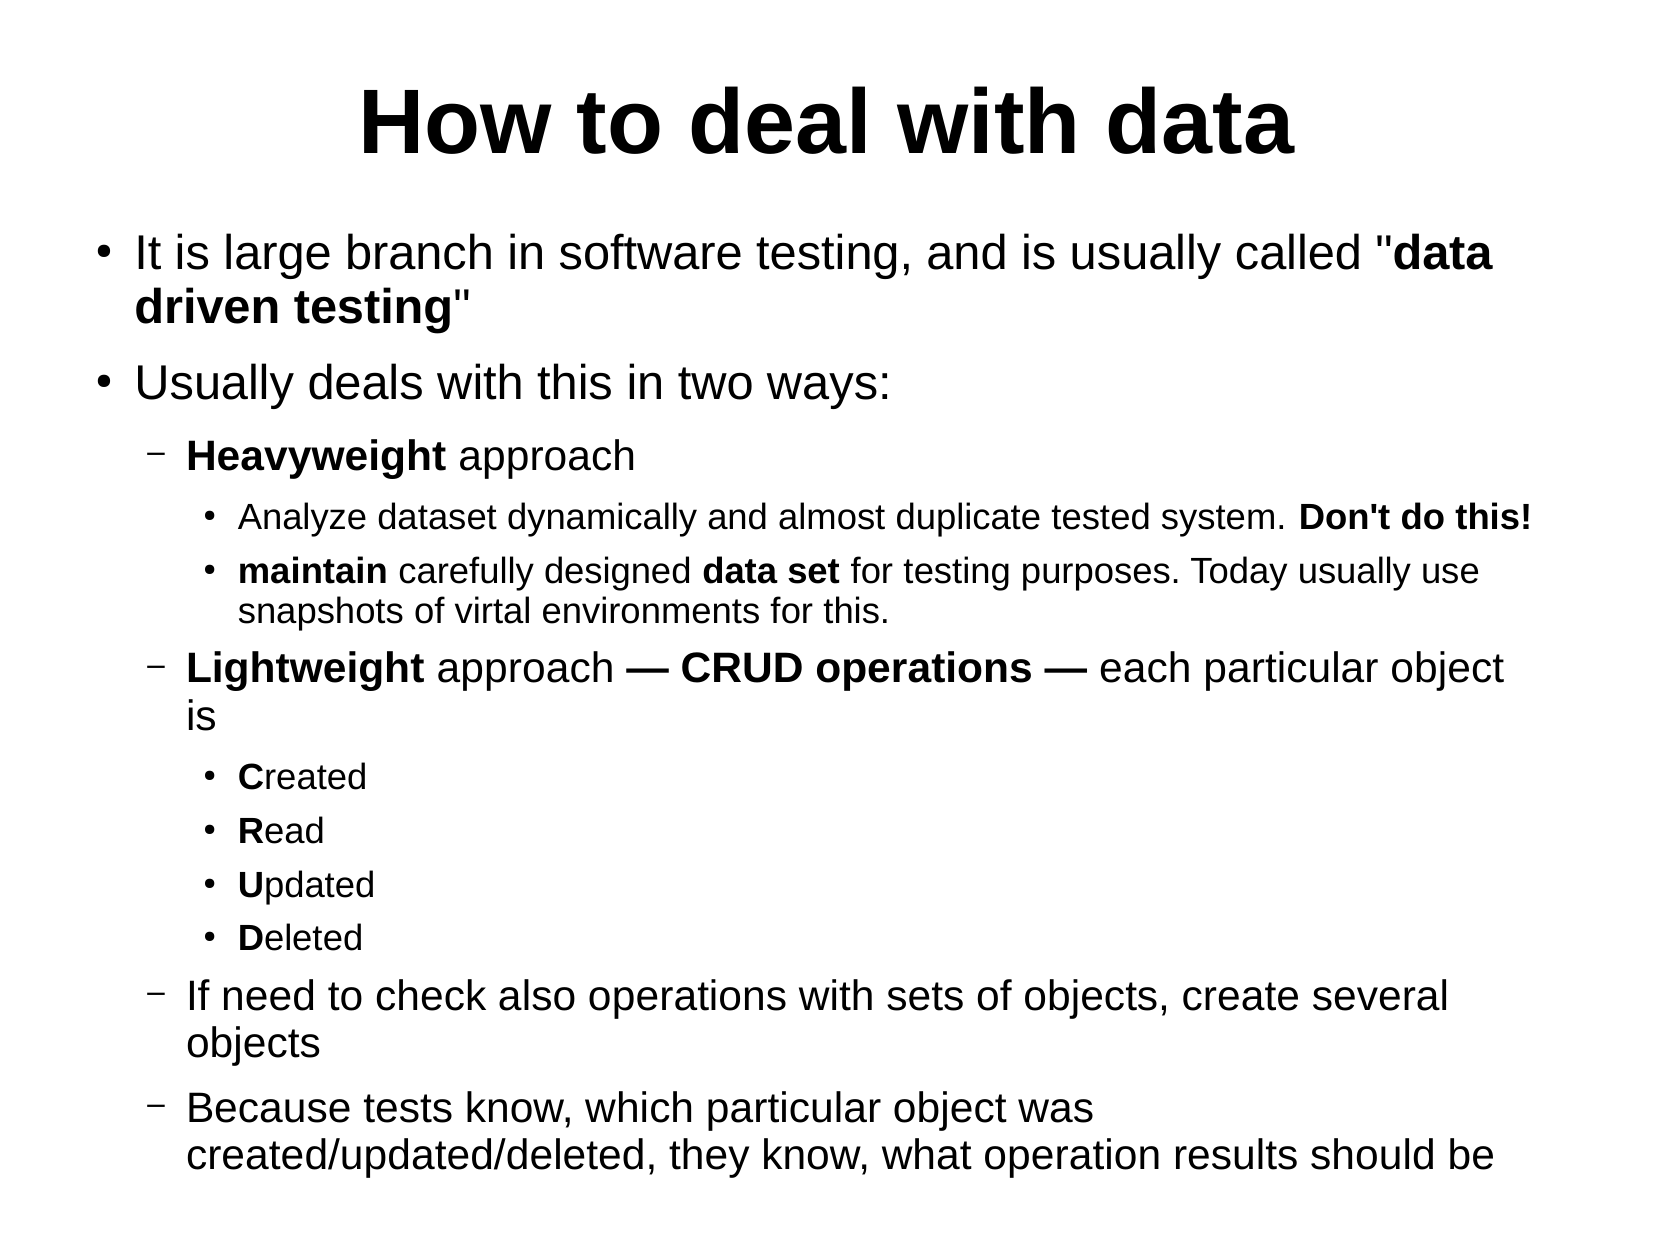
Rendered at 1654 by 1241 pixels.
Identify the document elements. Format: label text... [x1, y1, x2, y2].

list It is large branch in software testing, and is usually called "data driven testing" Usually deals with this in two ways: Heavyweight approach Analyze dataset dynamically and almost duplicate tested system. Don't do this! maintain carefully designed data set for testing purposes. Today usually use snapshots of virtal environments for this. Lightweight approach — CRUD operations — each particular object is Created Read Updated Deleted If need to check also operations with sets of objects, create several objects Because tests know, which particular object was created/updated/deleted, they know, what operation results should be [82, 225, 1538, 1186]
title How to deal with data [82, 49, 1571, 196]
